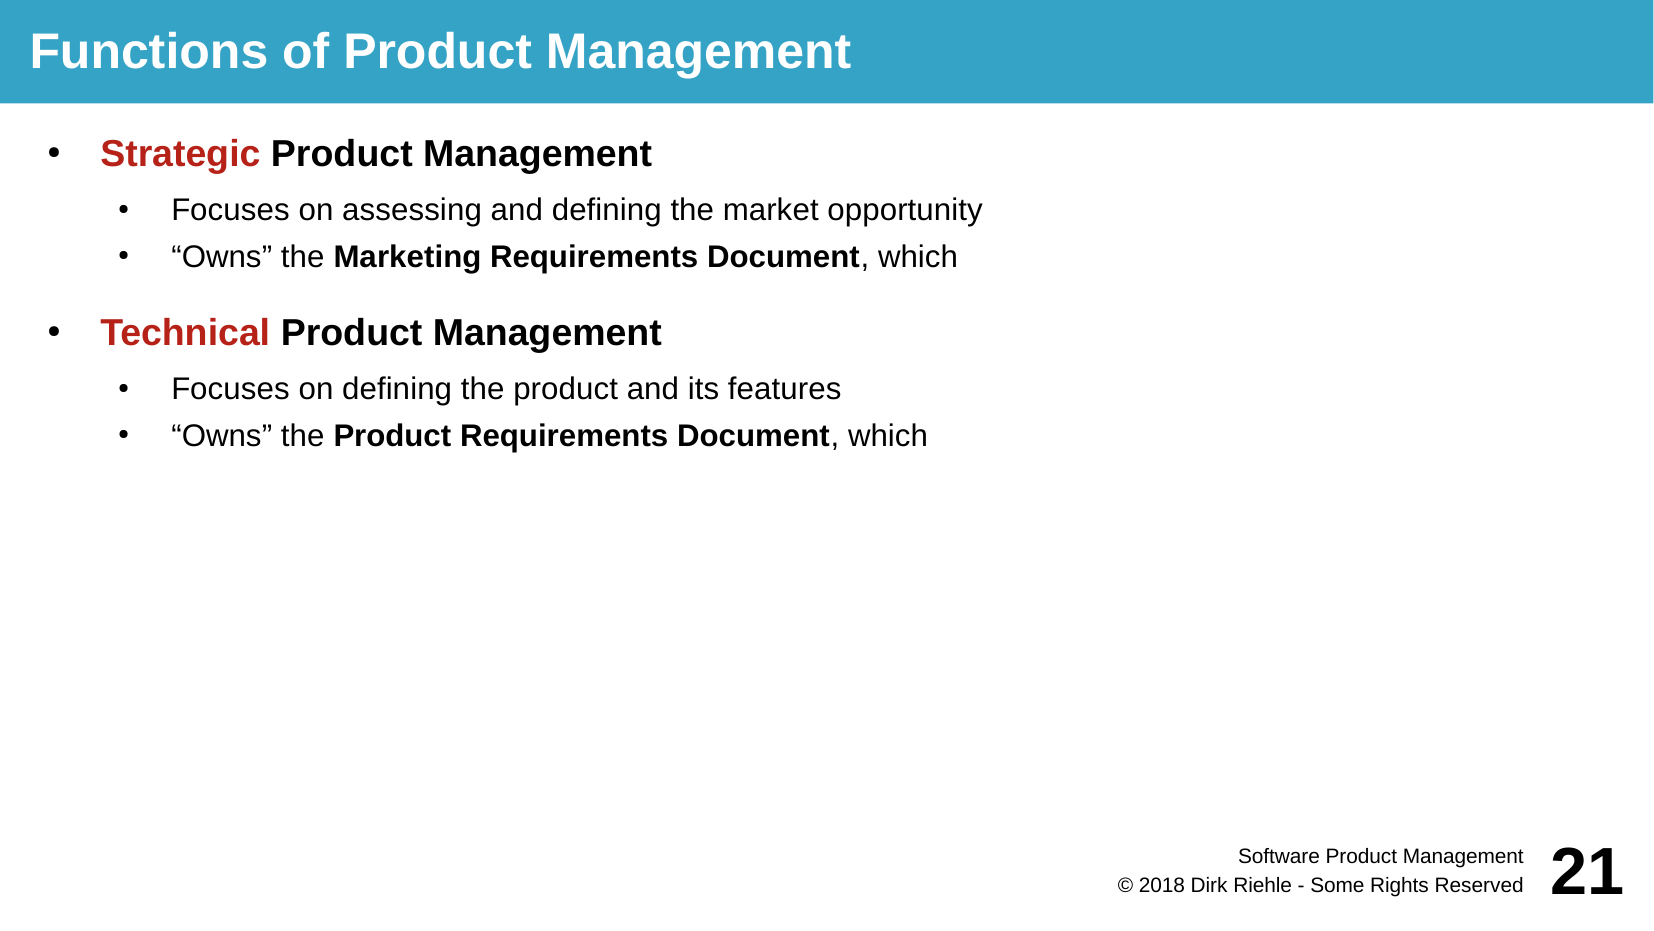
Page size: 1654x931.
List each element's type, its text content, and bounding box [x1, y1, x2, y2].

title Functions of Product Management [0, 0, 1654, 104]
list Strategic Product Management Focuses on assessing and defining the market opportunity “Owns” the Marketing Requirements Document, which Technical Product Management Focuses on defining the product and its features “Owns” the Product Requirements Document, which [29, 132, 1625, 813]
